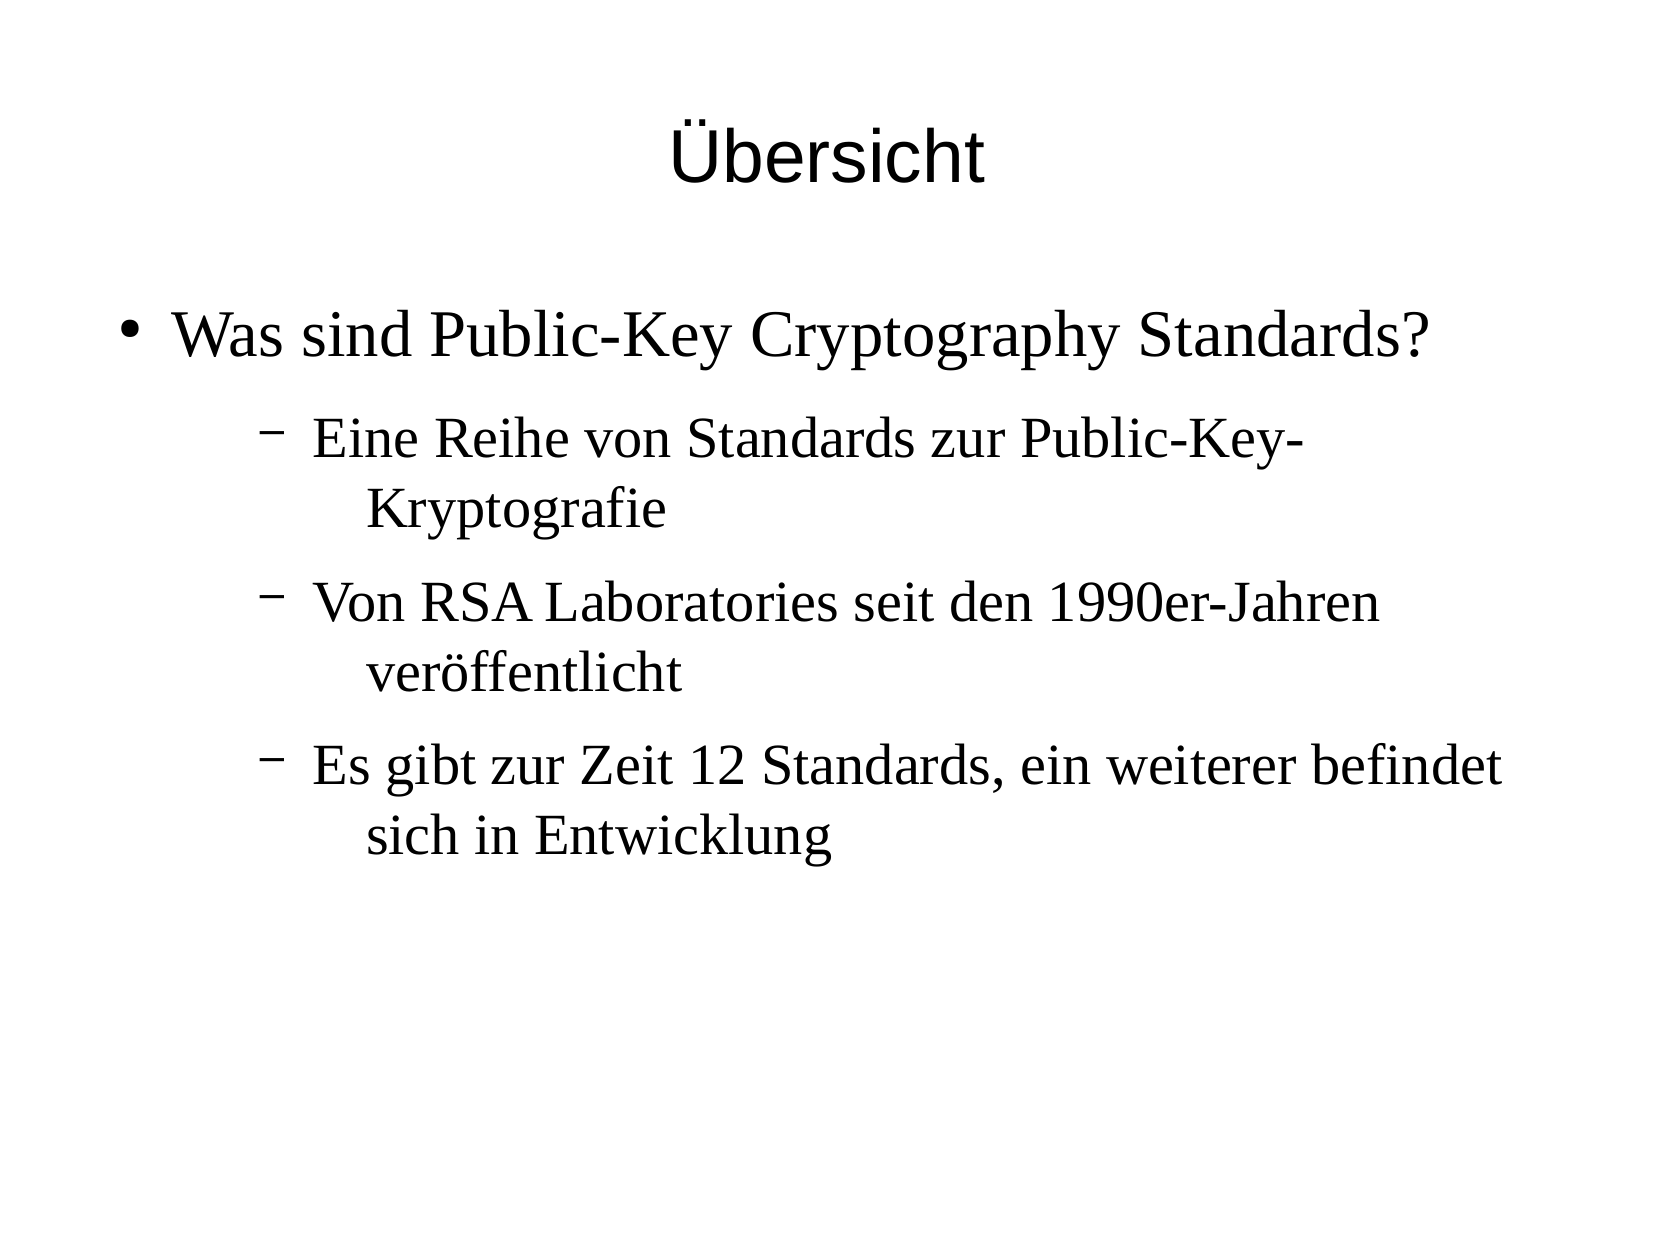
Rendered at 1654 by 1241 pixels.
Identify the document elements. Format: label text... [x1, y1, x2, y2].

title Übersicht [82, 49, 1571, 257]
list Was sind Public-Key Cryptography Standards? Eine Reihe von Standards zur Public-Key-Kryptografie Von RSA Laboratories seit den 1990er-Jahren veröffentlicht Es gibt zur Zeit 12 Standards, ein weiterer befindet sich in Entwicklung [82, 290, 1571, 1010]
